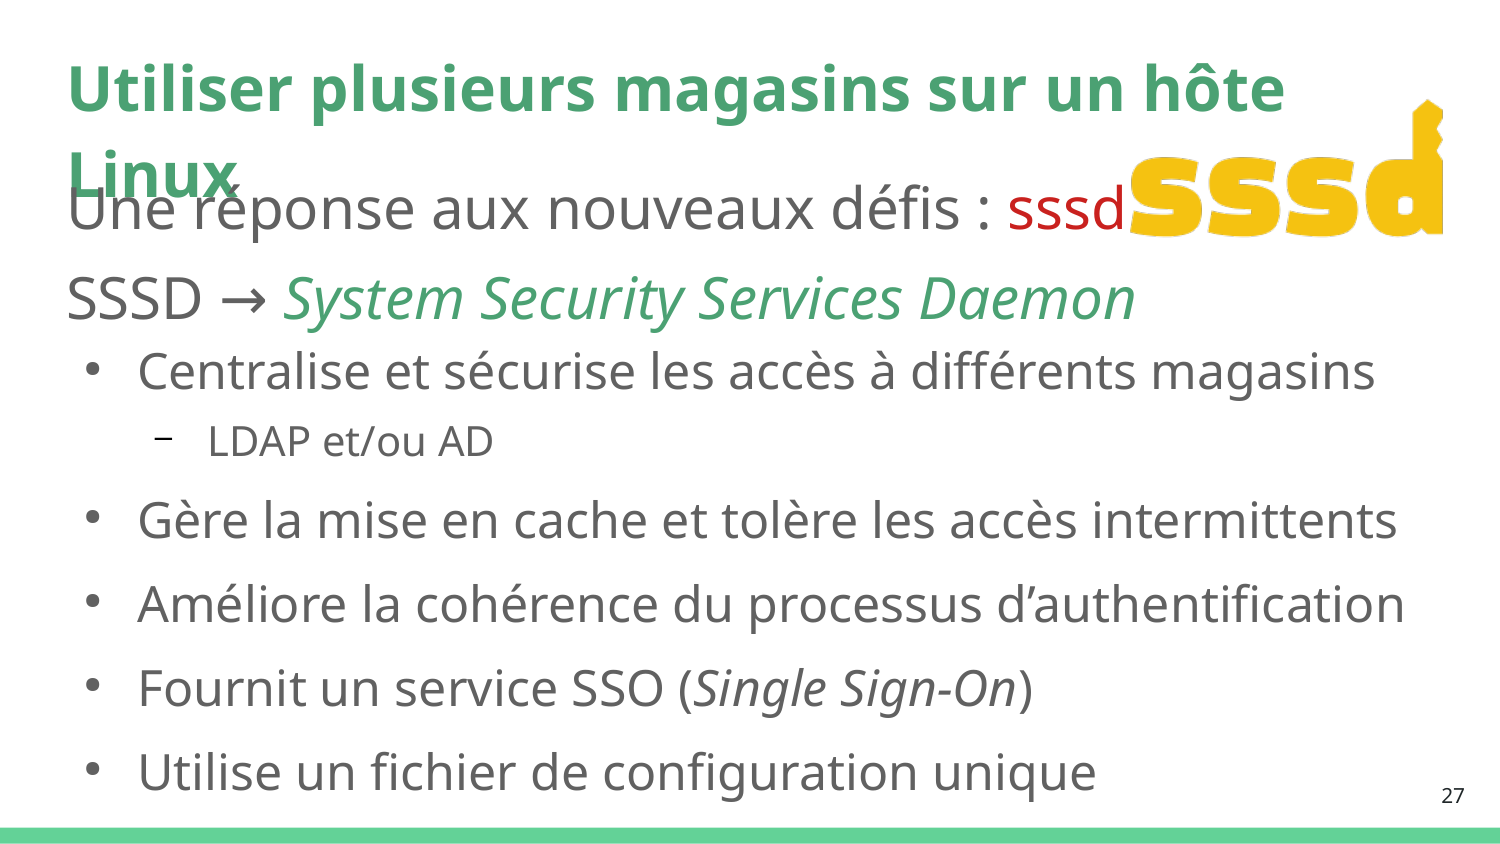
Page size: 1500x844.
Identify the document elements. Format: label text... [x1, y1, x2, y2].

title Utiliser plusieurs magasins sur un hôte Linux [51, 23, 1477, 117]
list Une réponse aux nouveaux défis : sssd SSSD → System Security Services Daemon Centralise et sécurise les accès à différents magasins LDAP et/ou AD Gère la mise en cache et tolère les accès intermittents Améliore la cohérence du processus d’authentification Fournit un service SSO (Single Sign-On) Utilise un fichier de configuration unique [51, 144, 1449, 812]
picture [1122, 88, 1451, 248]
slide_number <numéro> [1389, 764, 1480, 830]
